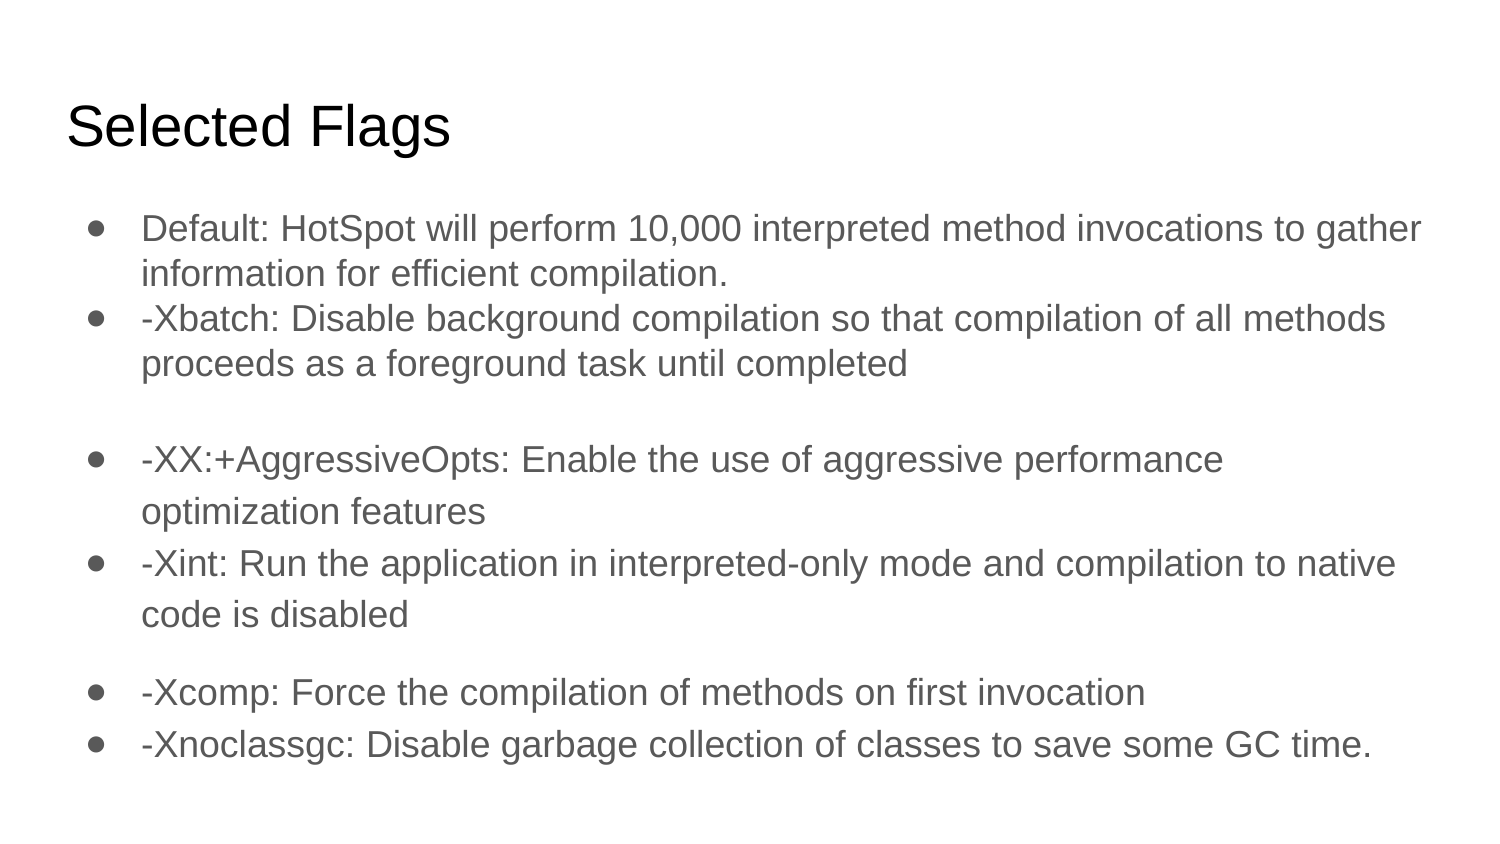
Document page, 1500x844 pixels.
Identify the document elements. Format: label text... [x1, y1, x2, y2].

text_box -Xcomp: Force the compilation of methods on first invocation -Xnoclassgc: Disable garbage collection of classes to save some GC time. [51, 646, 1449, 807]
list Default: HotSpot will perform 10,000 interpreted method invocations to gather information for efficient compilation. -Xbatch: Disable background compilation so that compilation of all methods proceeds as a foreground task until completed [51, 189, 1449, 407]
title Selected Flags [51, 72, 1449, 167]
text_box -XX:+AggressiveOpts: Enable the use of aggressive performance optimization features -Xint: Run the application in interpreted-only mode and compilation to native code is disabled [51, 413, 1449, 631]
